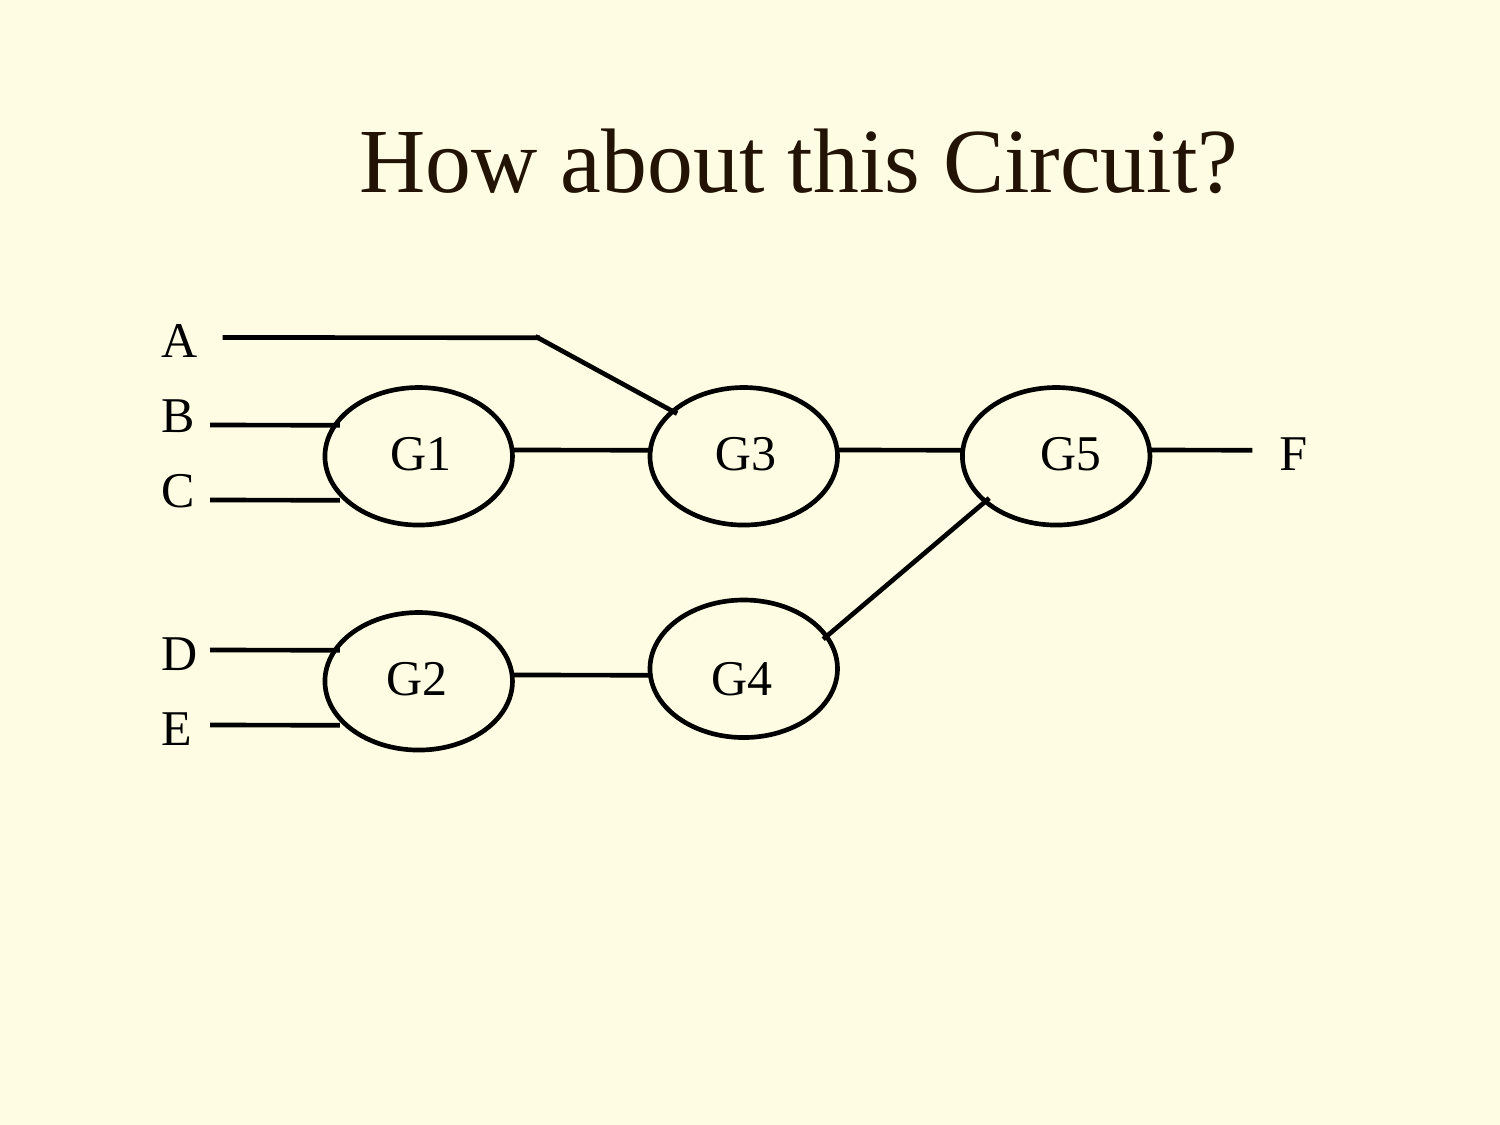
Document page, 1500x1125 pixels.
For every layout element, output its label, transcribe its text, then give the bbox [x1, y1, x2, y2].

text_box A [146, 299, 213, 376]
text_box E [146, 687, 207, 763]
text_box G4 [696, 637, 788, 713]
text_box B [146, 374, 210, 449]
text_box G2 [371, 637, 462, 713]
text_box D [146, 612, 213, 688]
text_box C [146, 449, 210, 526]
text_box G1 [375, 412, 466, 488]
title How about this Circuit? [174, 62, 1425, 250]
text_box G3 [700, 412, 791, 488]
text_box F [1264, 412, 1323, 488]
text_box G5 [1025, 412, 1116, 488]
